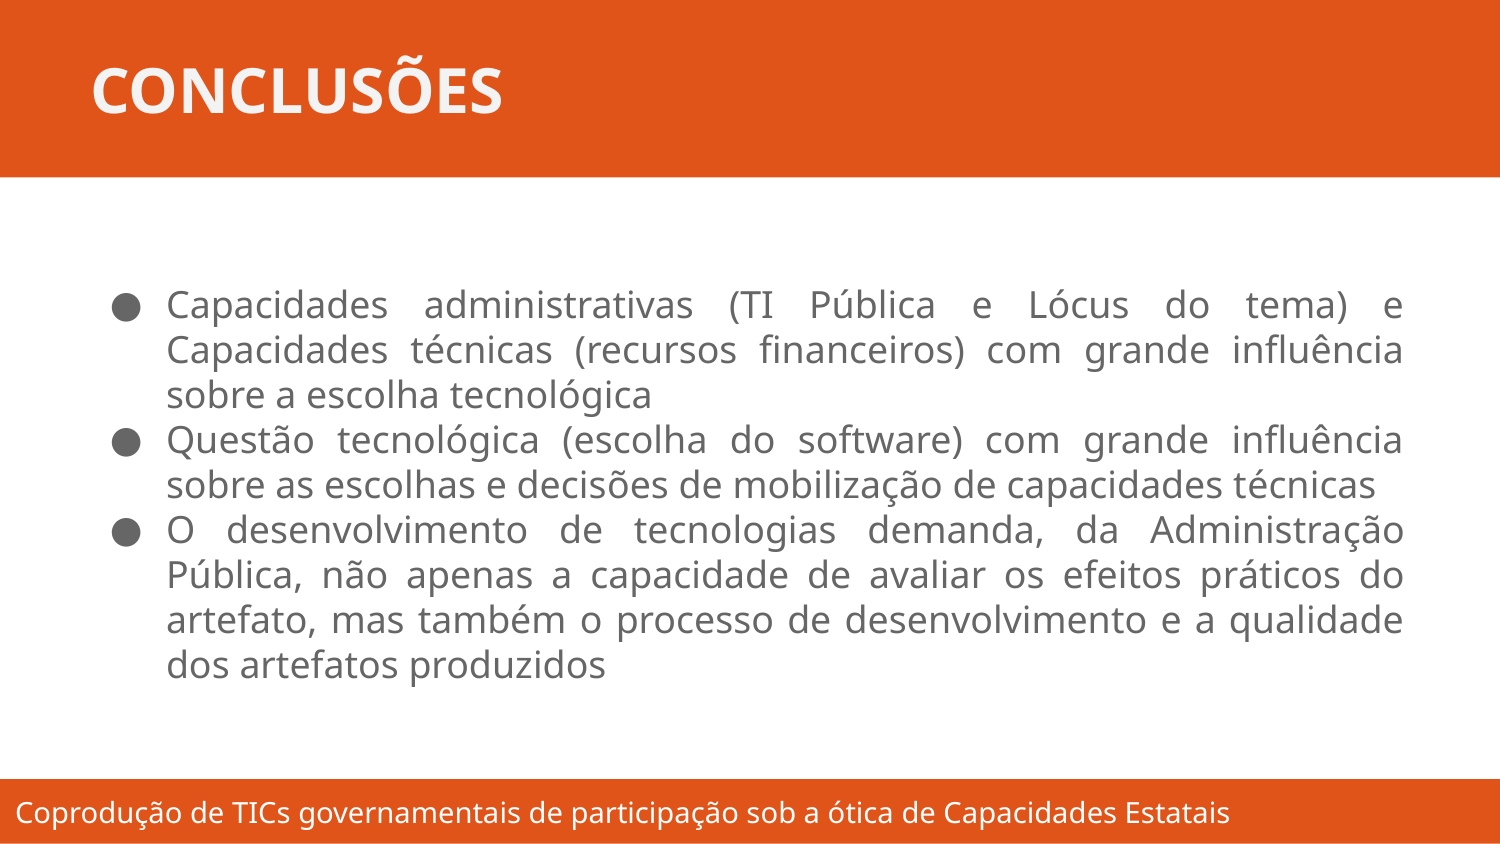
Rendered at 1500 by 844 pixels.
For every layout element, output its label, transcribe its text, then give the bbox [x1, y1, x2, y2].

text_box CONCLUSÕES [0, 0, 1500, 178]
text_box Coprodução de TICs governamentais de participação sob a ótica de Capacidades Estatais [0, 779, 1500, 844]
list Capacidades administrativas (TI Pública e Lócus do tema) e Capacidades técnicas (recursos financeiros) com grande influência sobre a escolha tecnológica Questão tecnológica (escolha do software) com grande influência sobre as escolhas e decisões de mobilização de capacidades técnicas O desenvolvimento de tecnologias demanda, da Administração Pública, não apenas a capacidade de avaliar os efeitos práticos do artefato, mas também o processo de desenvolvimento e a qualidade dos artefatos produzidos [76, 215, 1420, 630]
